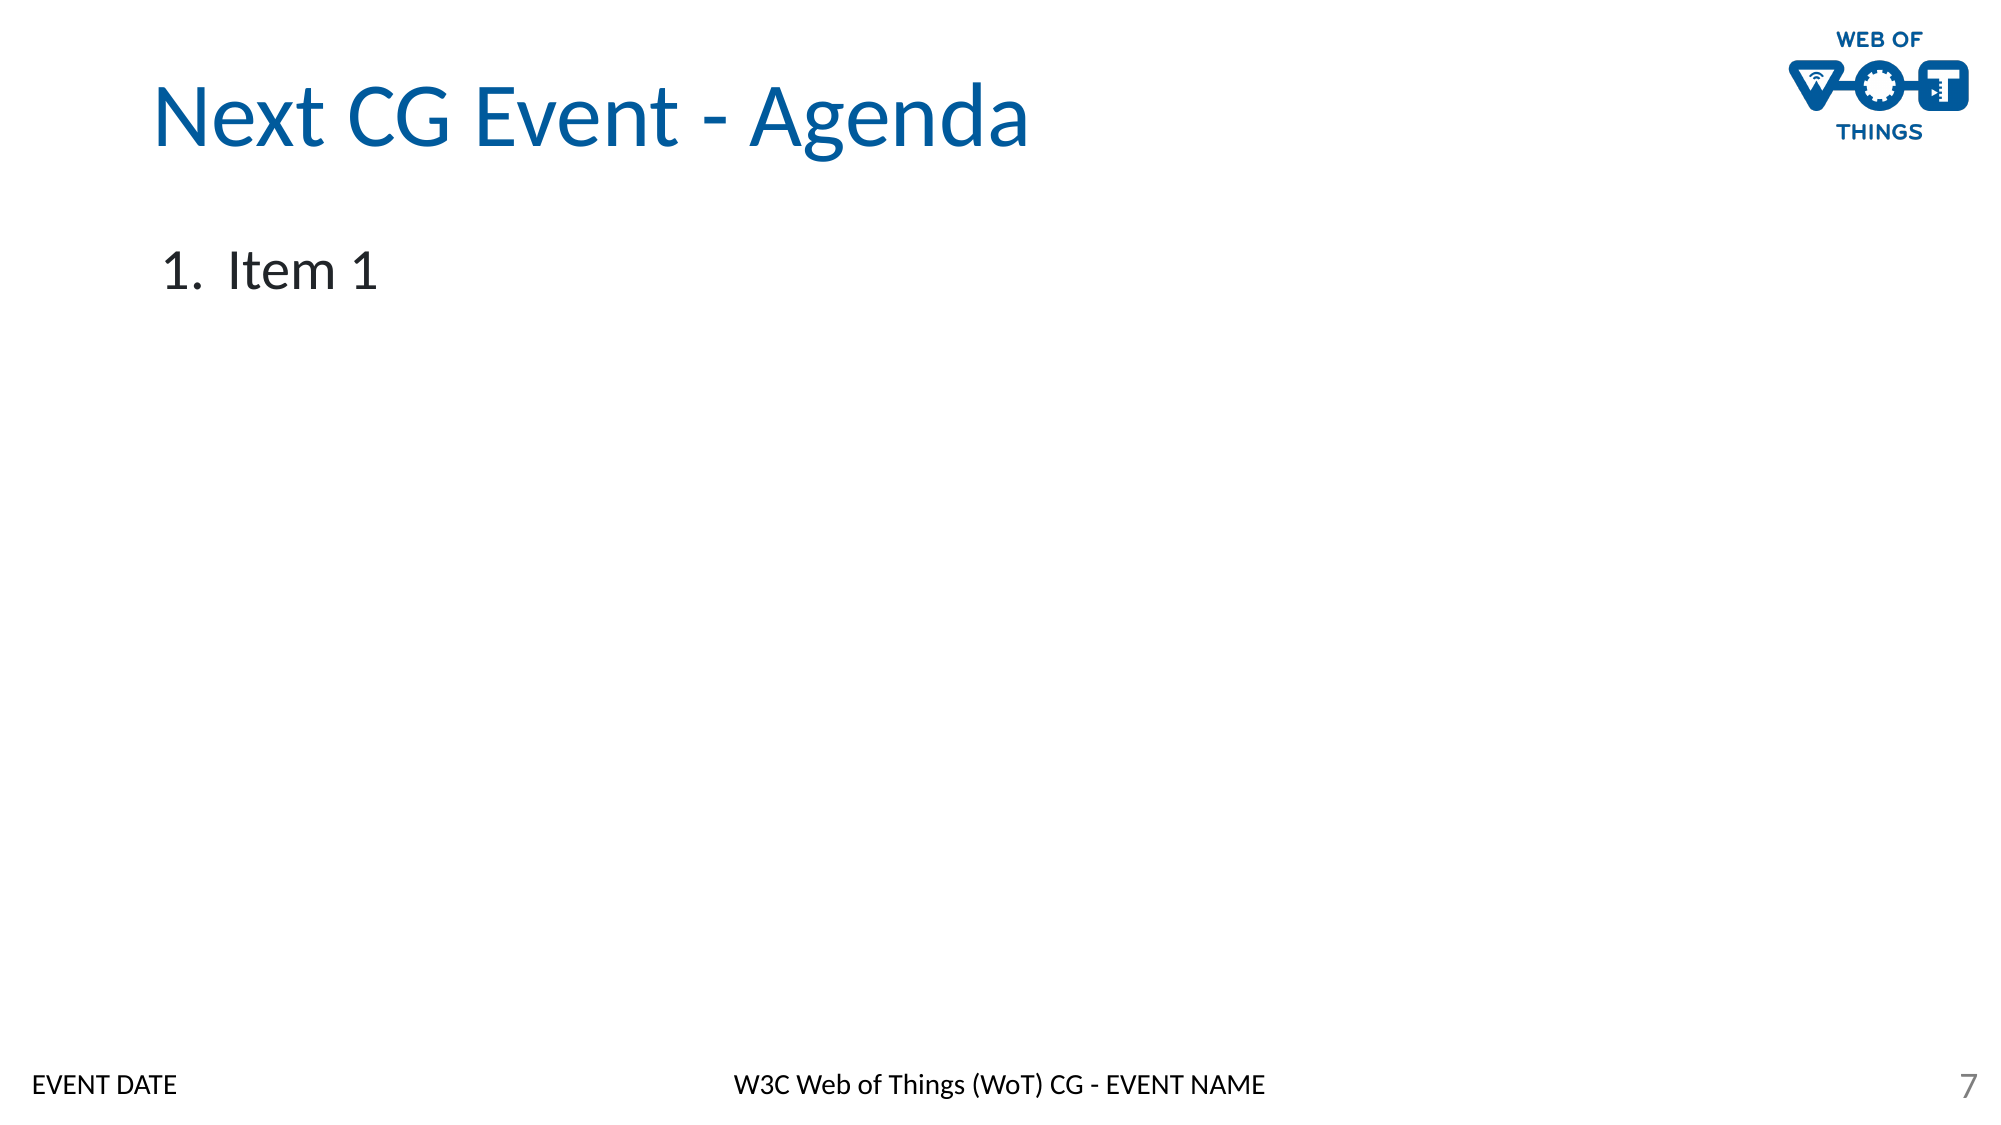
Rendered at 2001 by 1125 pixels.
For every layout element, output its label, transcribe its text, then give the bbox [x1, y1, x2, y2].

picture [1768, 19, 1989, 152]
list Item 1 [137, 212, 1863, 1014]
title Next CG Event - Agenda [137, 59, 1863, 212]
slide_number 1 [1911, 1053, 1994, 1114]
